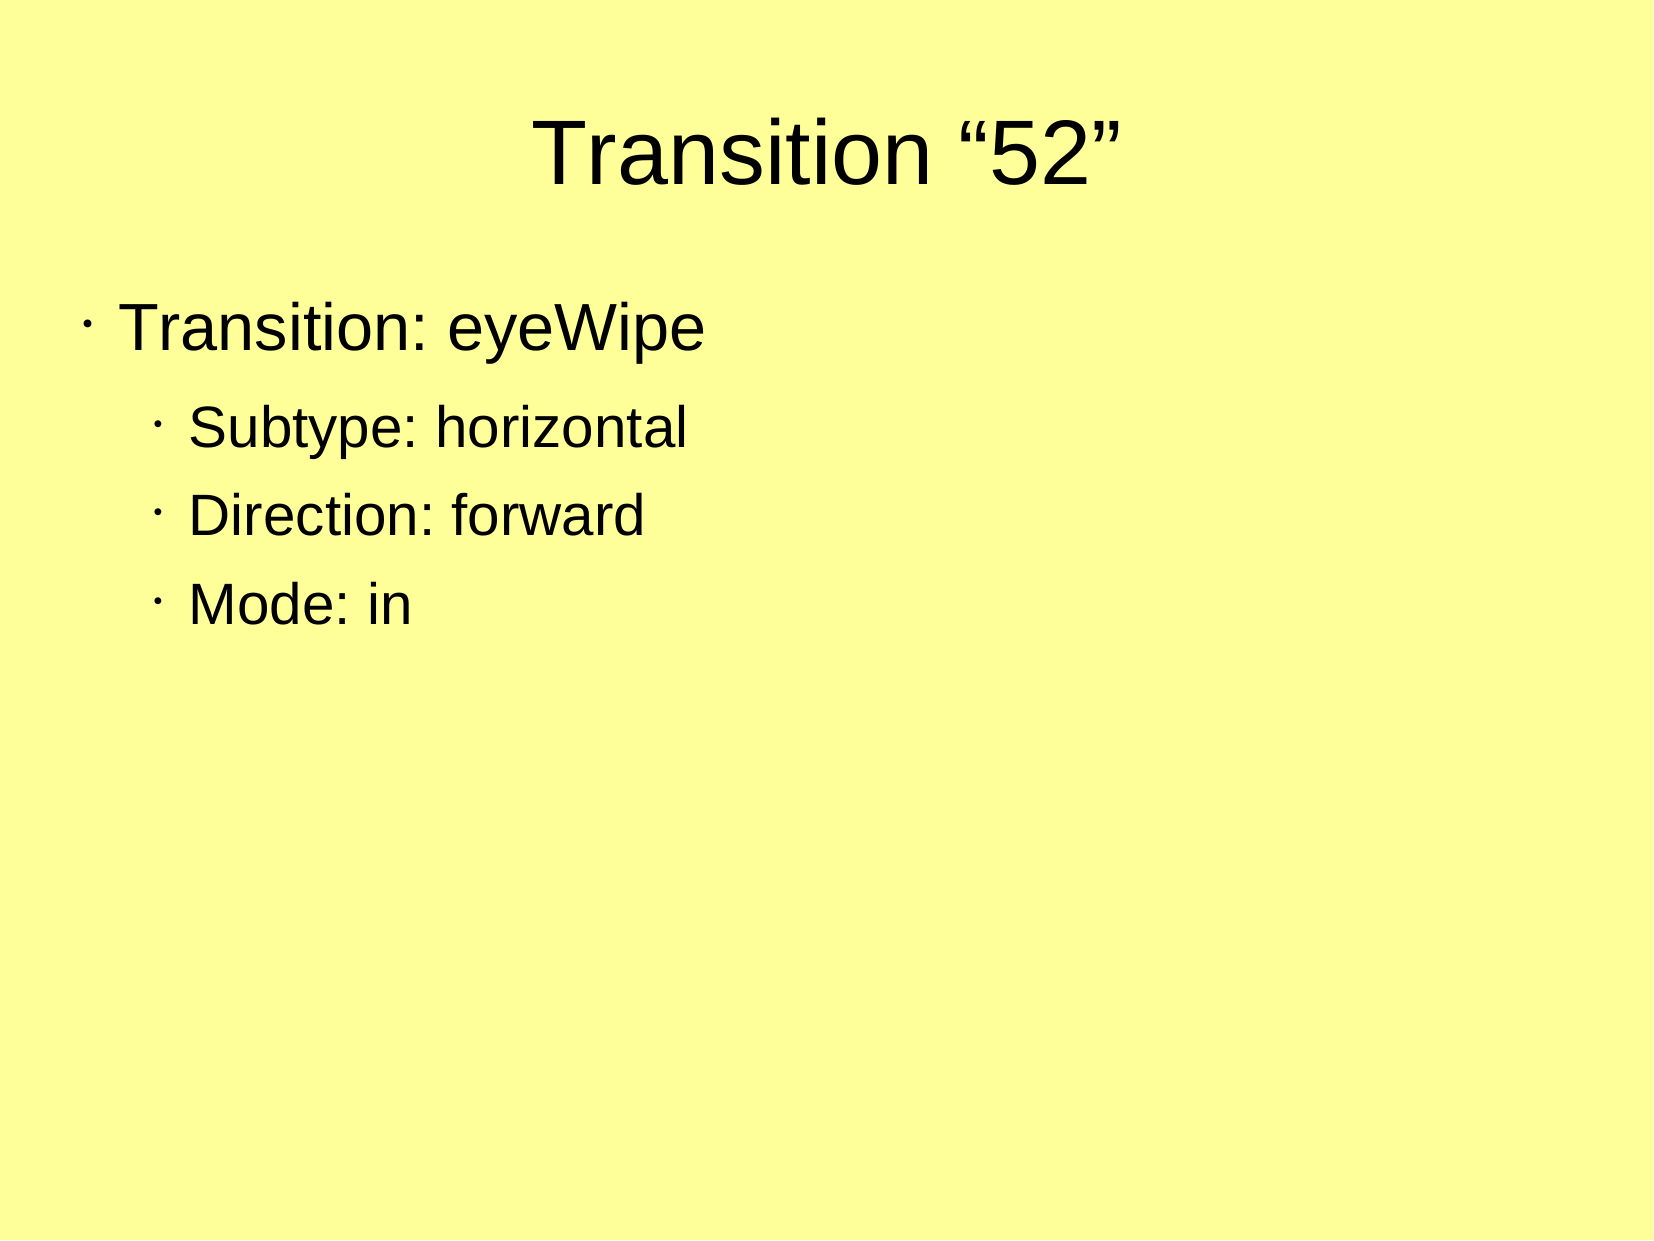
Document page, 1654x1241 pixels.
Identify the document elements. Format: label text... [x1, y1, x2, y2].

list Transition: eyeWipe Subtype: horizontal Direction: forward Mode: in [82, 290, 1571, 1080]
title Transition “52” [82, 49, 1571, 257]
